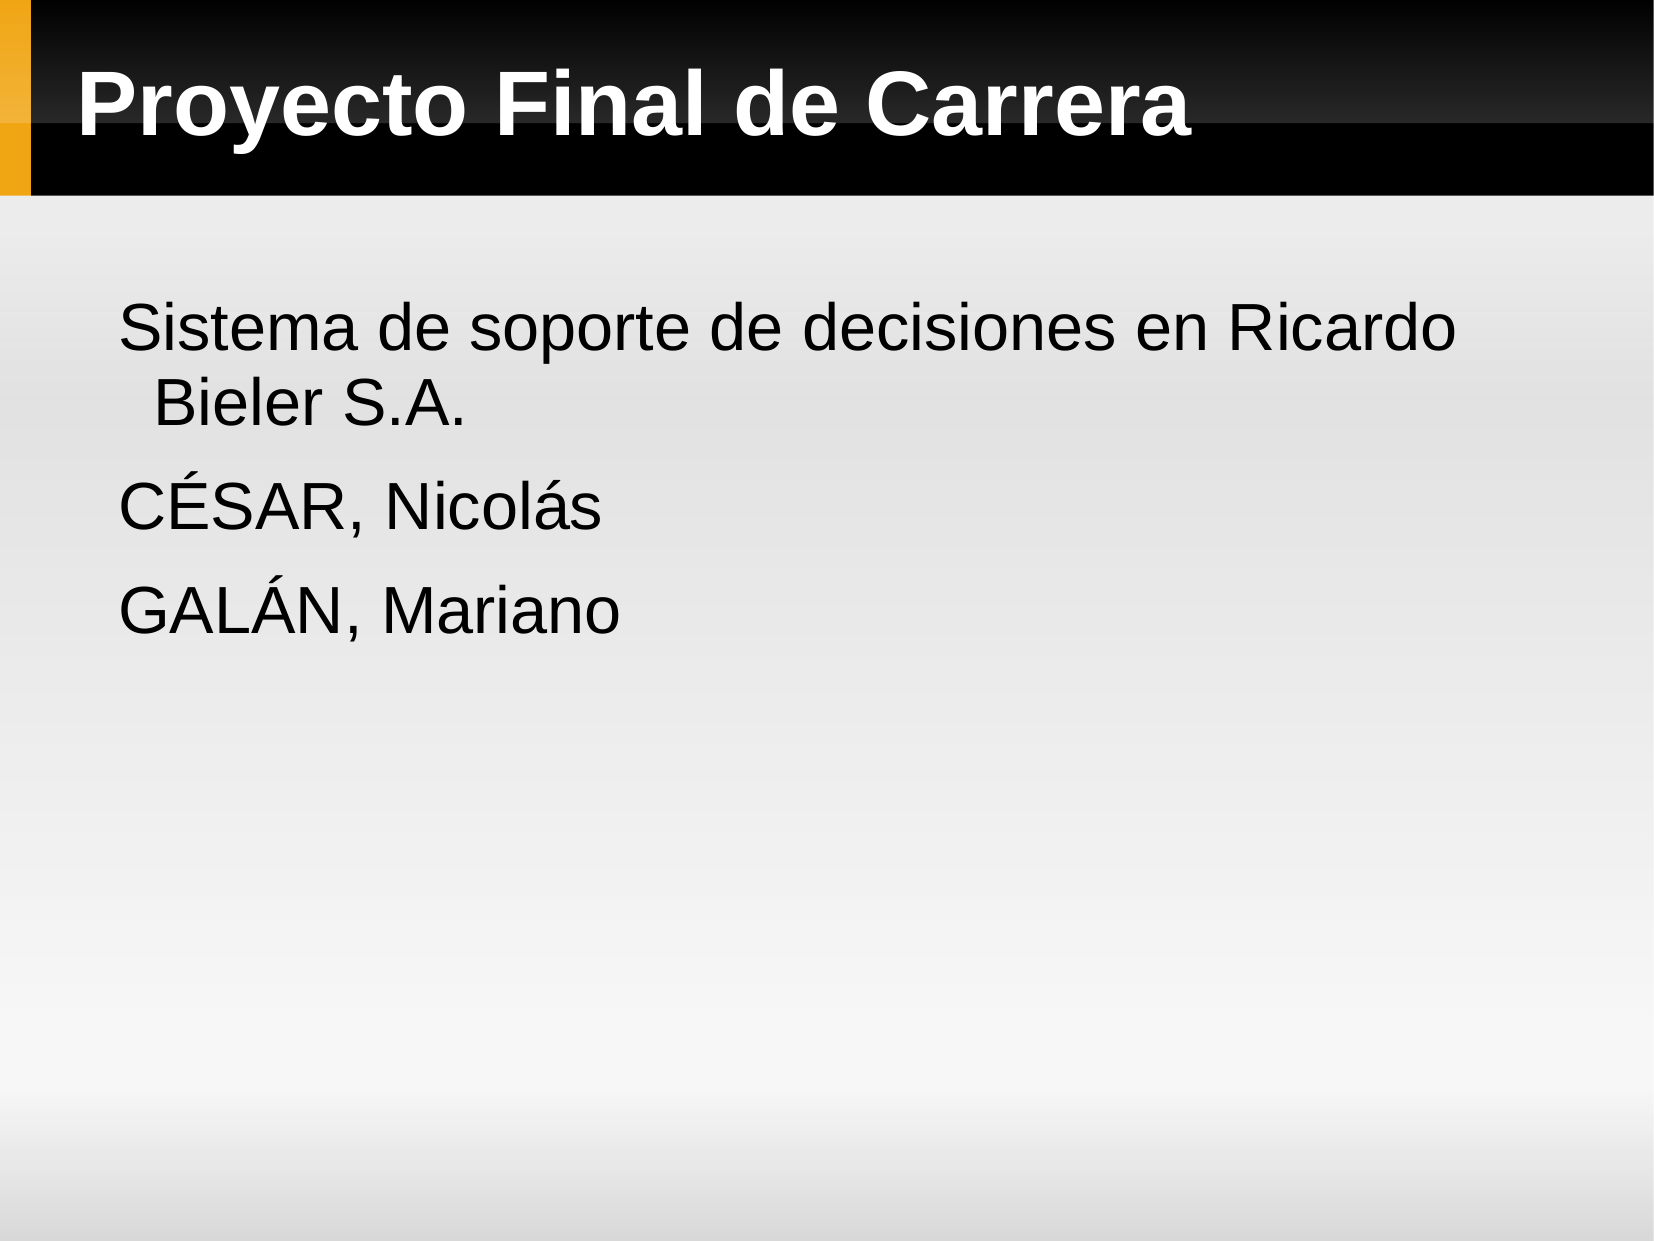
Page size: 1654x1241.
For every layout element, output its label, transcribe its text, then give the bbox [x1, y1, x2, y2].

picture [0, 0, 1654, 1241]
title Proyecto Final de Carrera [76, 0, 1565, 208]
list Sistema de soporte de decisiones en Ricardo Bieler S.A. CÉSAR, Nicolás GALÁN, Mariano [82, 290, 1571, 1109]
